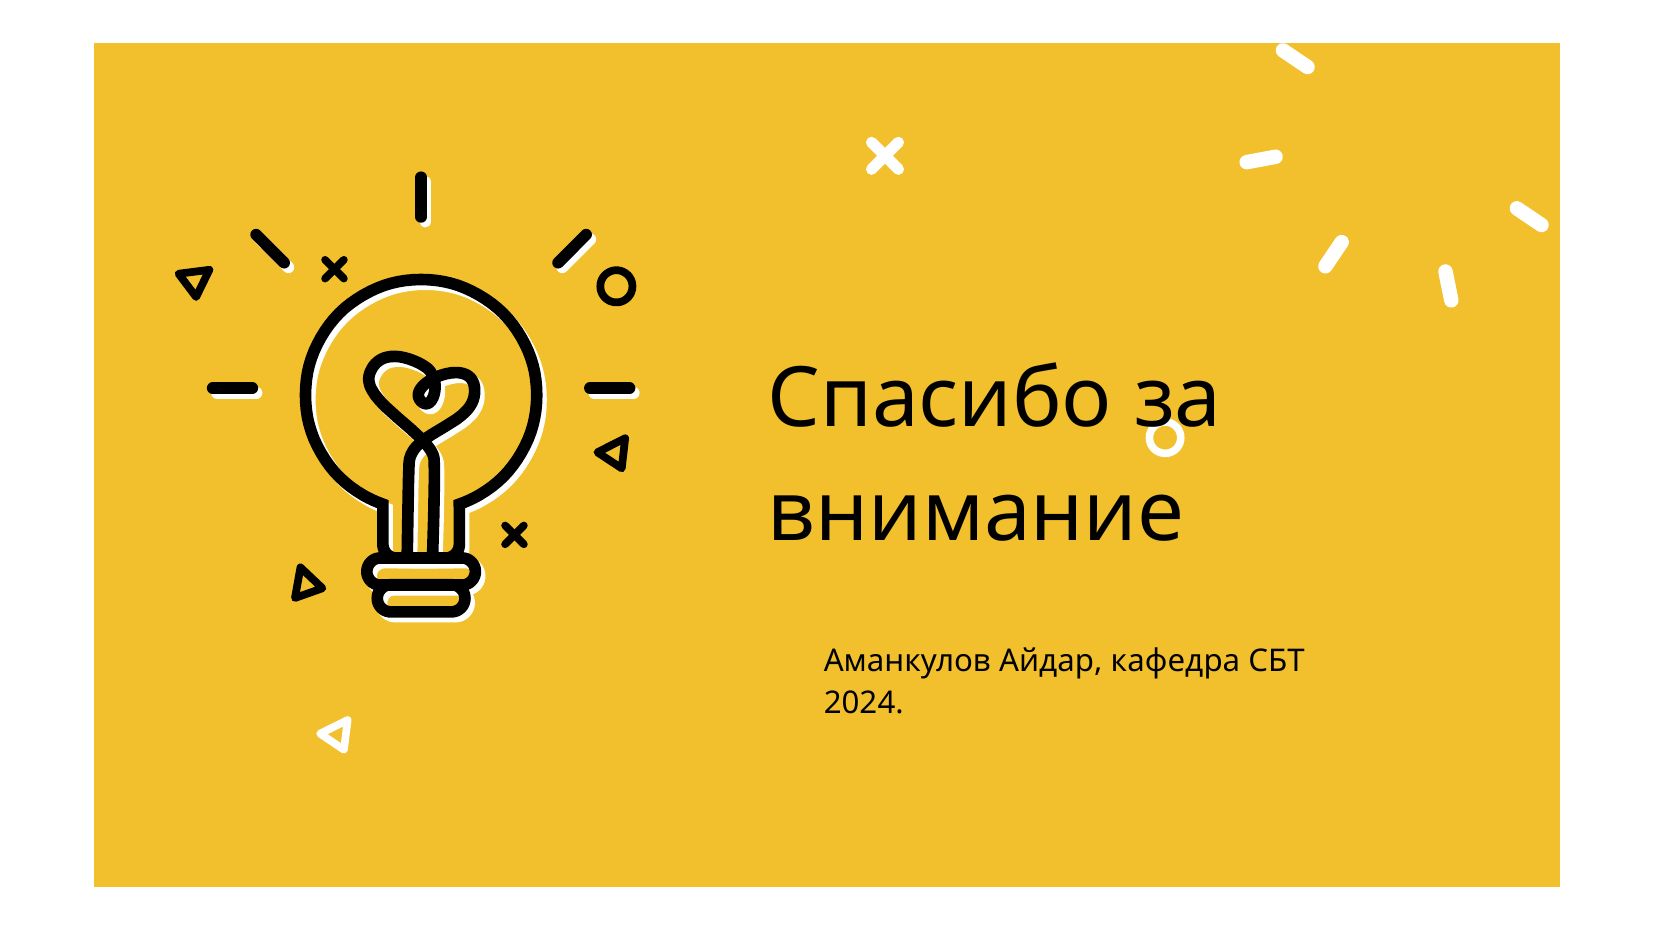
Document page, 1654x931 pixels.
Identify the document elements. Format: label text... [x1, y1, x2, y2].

title Аманкулов Айдар, кафедра СБТ 2024. [823, 626, 1399, 735]
title Спасибо за внимание [767, 354, 1488, 549]
